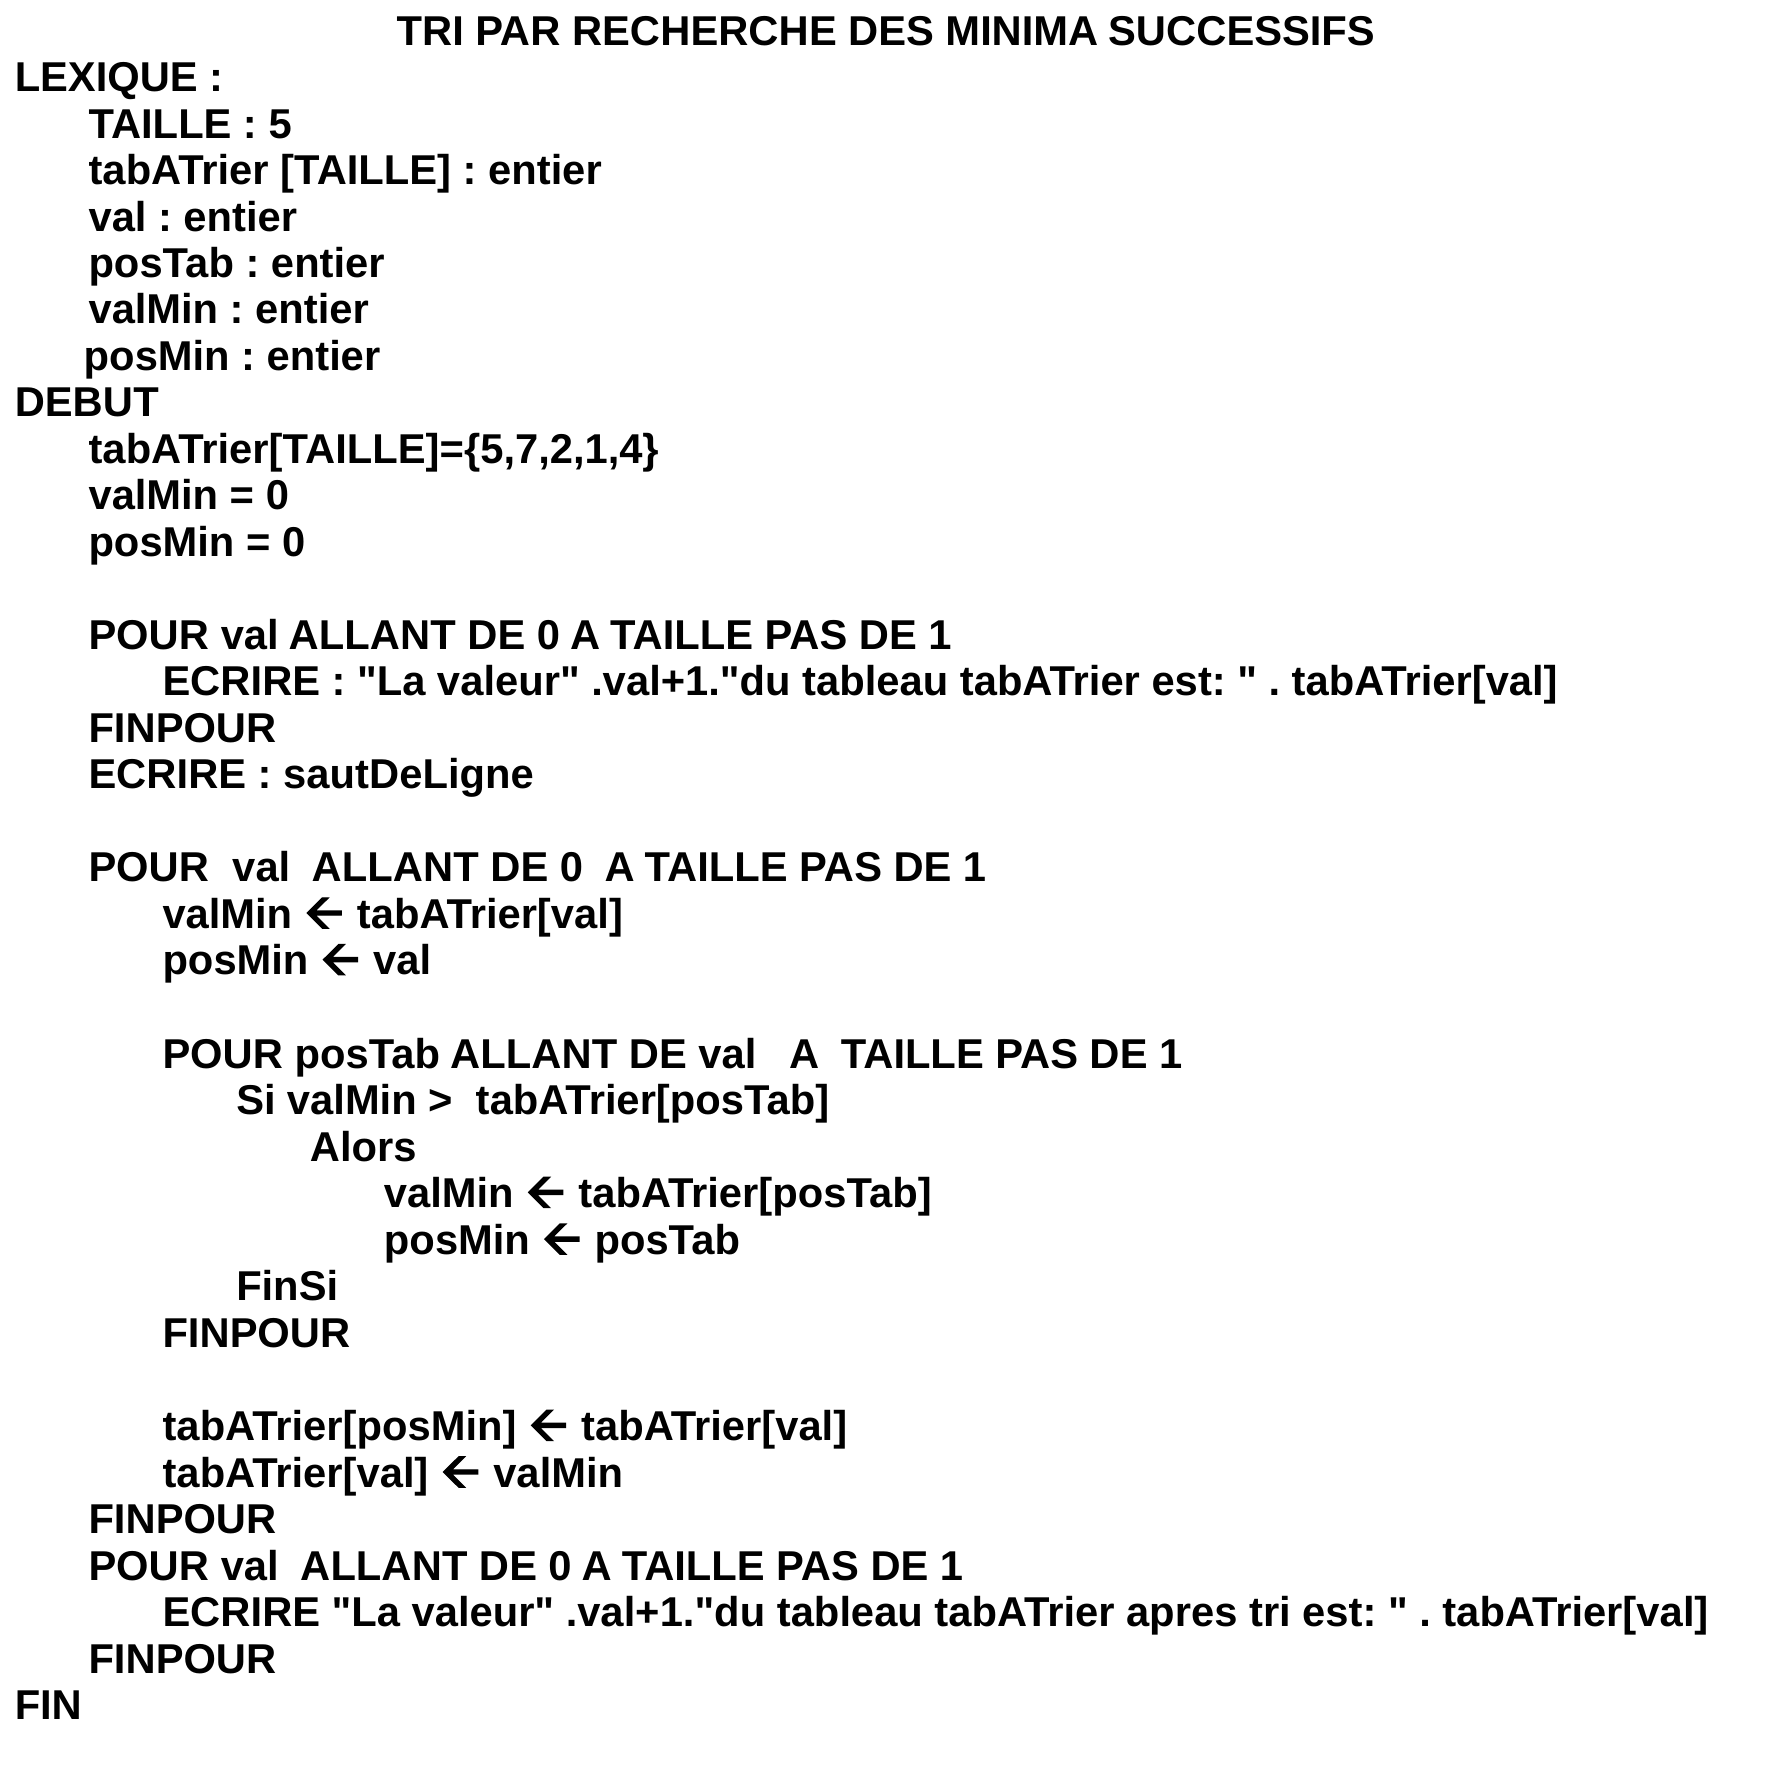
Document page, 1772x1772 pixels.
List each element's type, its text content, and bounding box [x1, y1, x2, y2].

text_box TRI PAR RECHERCHE DES MINIMA SUCCESSIFS LEXIQUE : TAILLE : 5 tabATrier [TAILLE] : entier val : entier posTab : entier valMin : entier posMin : entier DEBUT tabATrier[TAILLE]={5,7,2,1,4} valMin = 0 posMin = 0 POUR val ALLANT DE 0 A TAILLE PAS DE 1 ECRIRE : "La valeur" .val+1."du tableau tabATrier est: " . tabATrier[val] FINPOUR ECRIRE : sautDeLigne POUR val ALLANT DE 0 A TAILLE PAS DE 1 valMin  tabATrier[val] posMin  val POUR posTab ALLANT DE val A TAILLE PAS DE 1 Si valMin > tabATrier[posTab] Alors valMin  tabATrier[posTab] posMin  posTab FinSi FINPOUR tabATrier[posMin]  tabATrier[val] tabATrier[val]  valMin FINPOUR POUR val ALLANT DE 0 A TAILLE PAS DE 1 ECRIRE "La valeur" .val+1."du tableau tabATrier apres tri est: " . tabATrier[val] FINPOUR FIN [0, 0, 1772, 1772]
